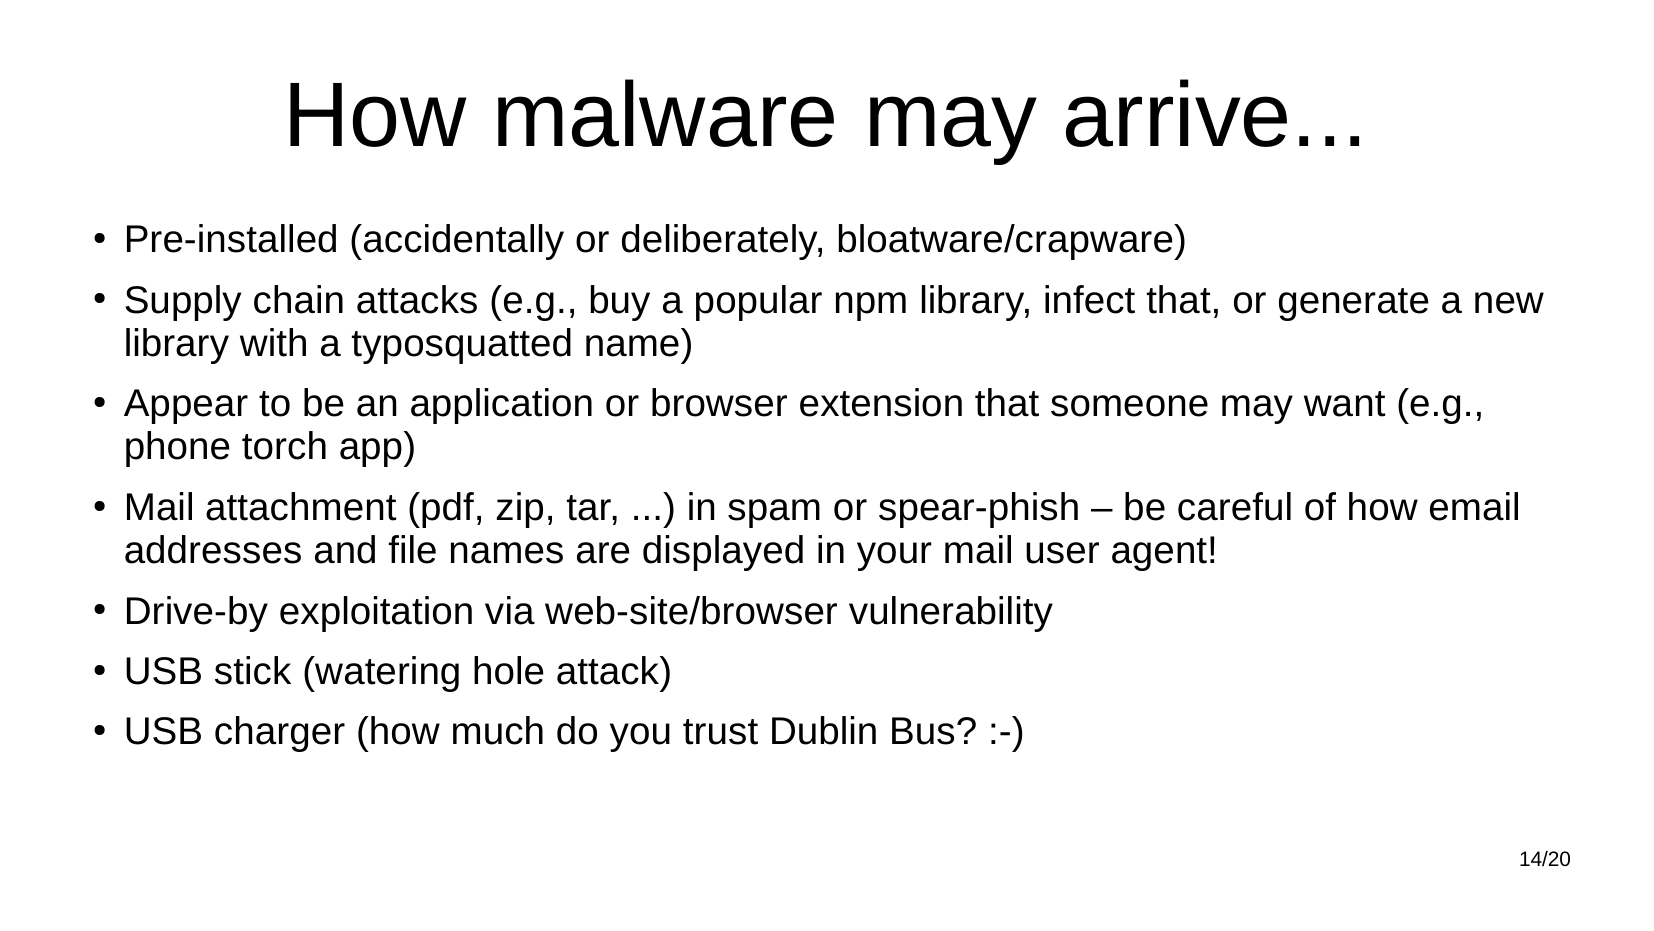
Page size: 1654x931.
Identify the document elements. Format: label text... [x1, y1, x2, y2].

list Pre-installed (accidentally or deliberately, bloatware/crapware) Supply chain attacks (e.g., buy a popular npm library, infect that, or generate a new library with a typosquatted name) Appear to be an application or browser extension that someone may want (e.g., phone torch app) Mail attachment (pdf, zip, tar, ...) in spam or spear-phish – be careful of how email addresses and file names are displayed in your mail user agent! Drive-by exploitation via web-site/browser vulnerability USB stick (watering hole attack) USB charger (how much do you trust Dublin Bus? :-) [82, 217, 1571, 758]
title How malware may arrive... [82, 37, 1571, 193]
